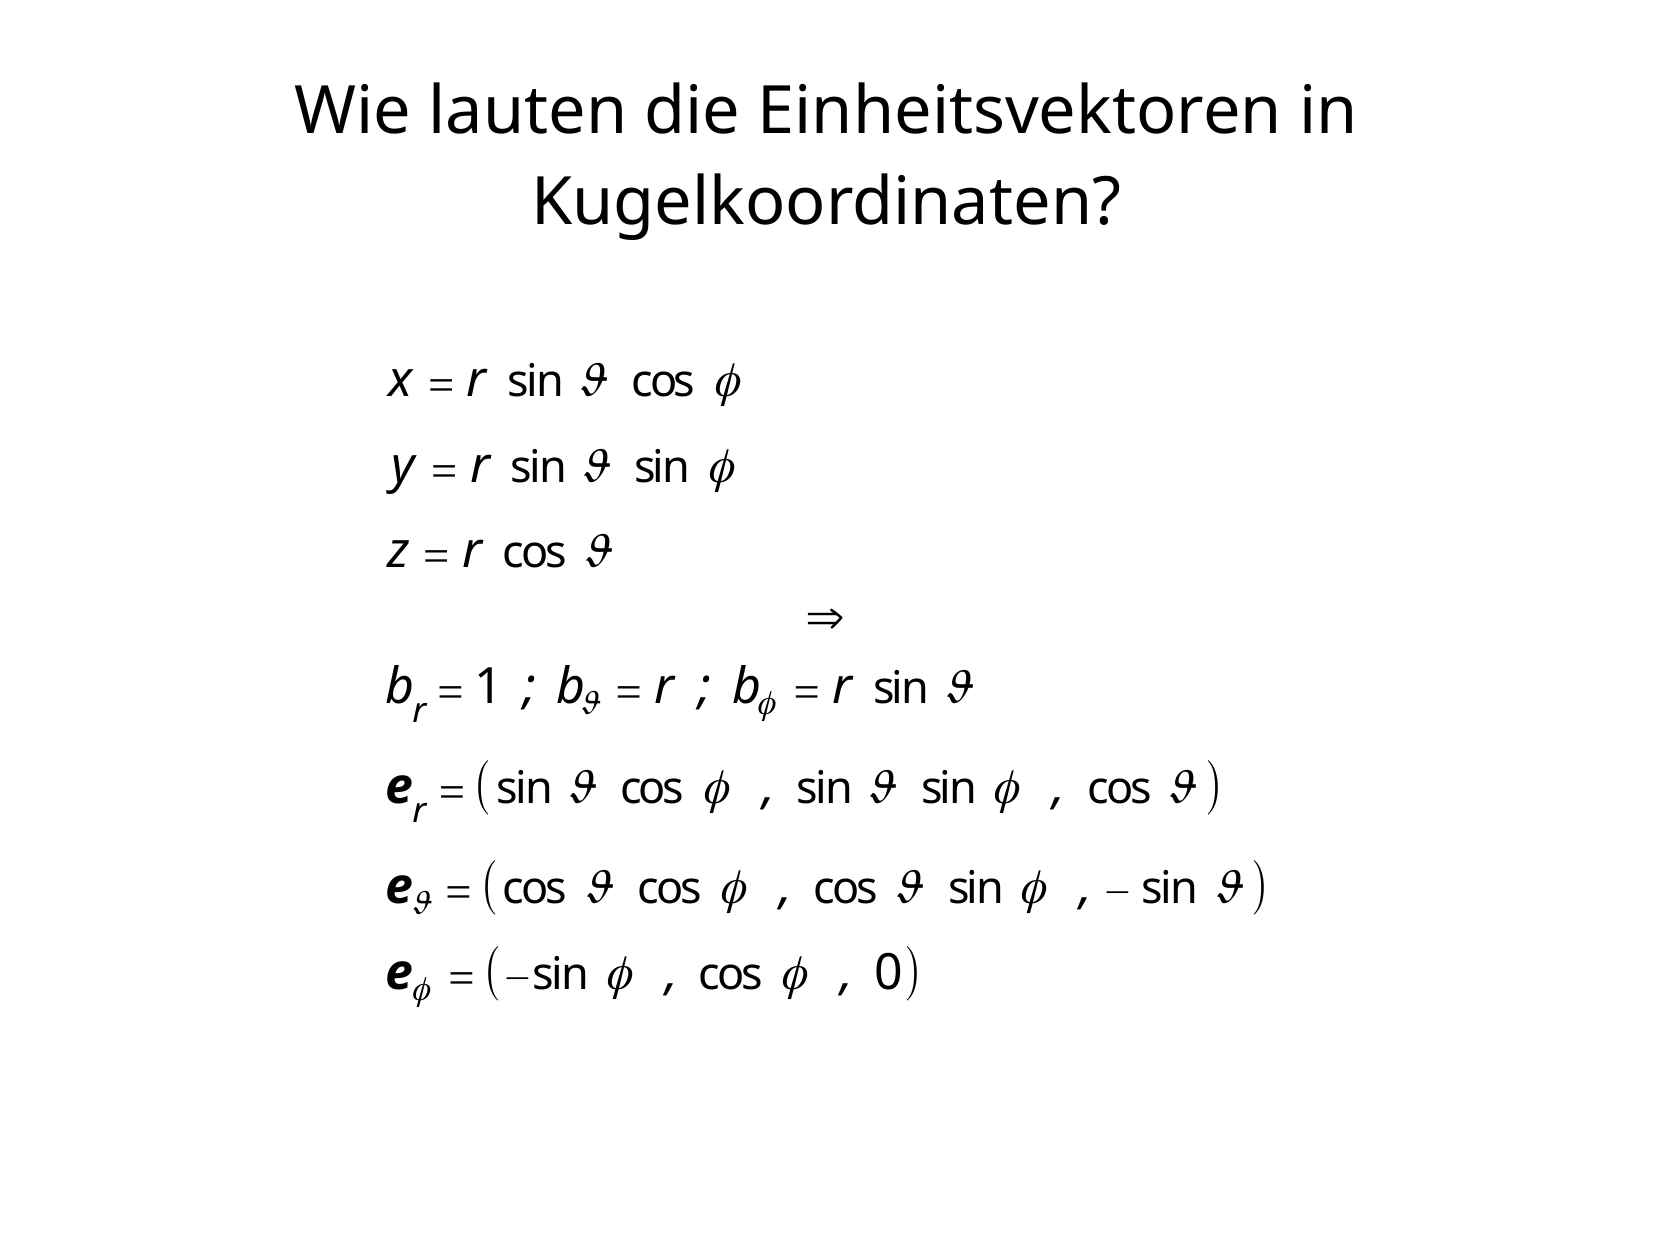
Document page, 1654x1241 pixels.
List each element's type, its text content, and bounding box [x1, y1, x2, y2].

chart [379, 349, 1275, 1010]
title Wie lauten die Einheitsvektoren in Kugelkoordinaten? [82, 49, 1571, 257]
